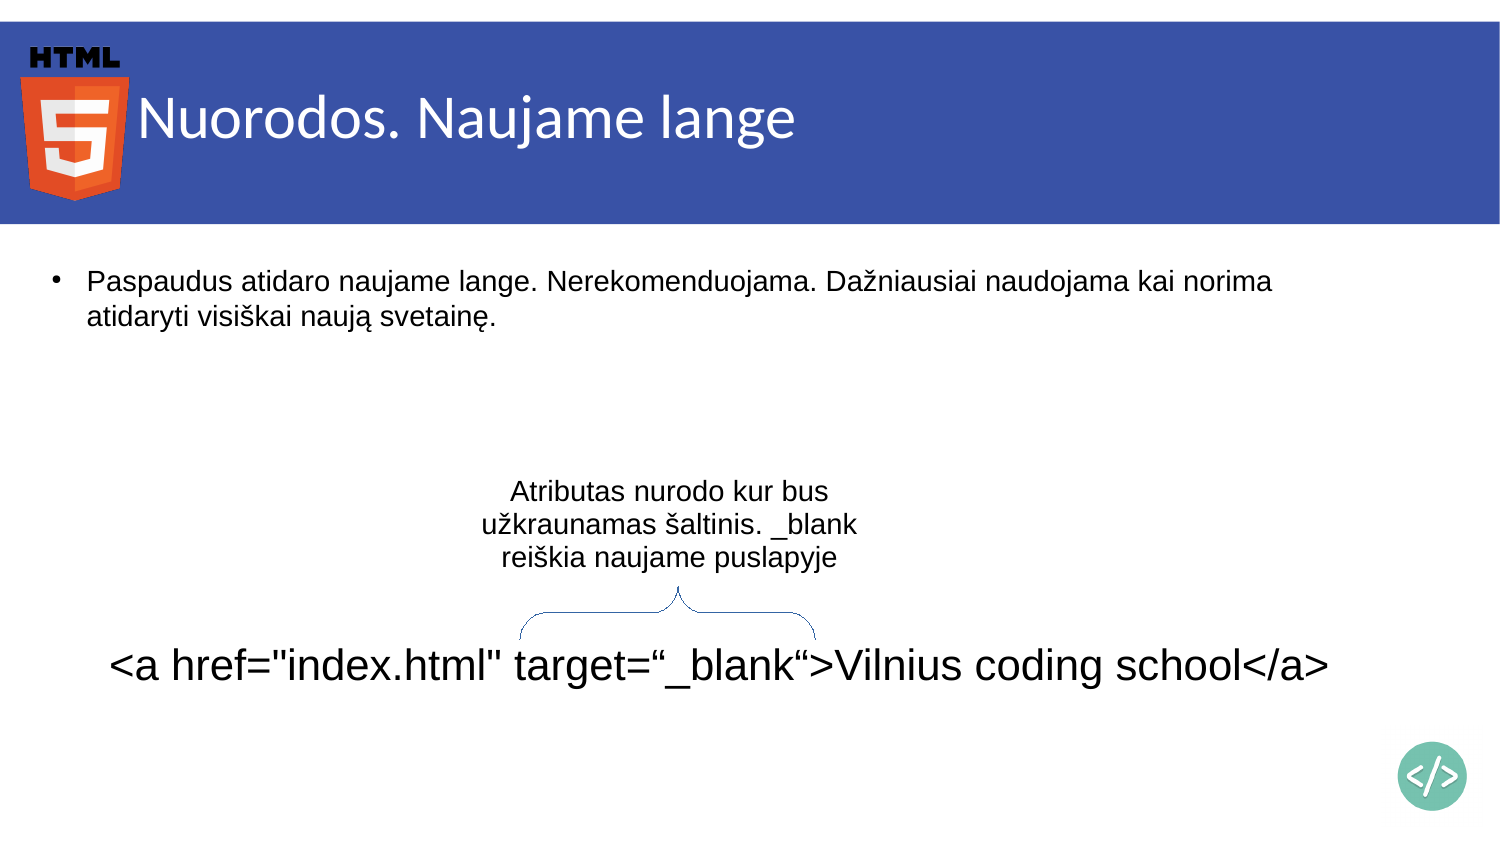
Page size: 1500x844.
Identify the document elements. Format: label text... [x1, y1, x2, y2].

text_box Paspaudus atidaro naujame lange. Nerekomenduojama. Dažniausiai naudojama kai norima atidaryti visiškai naują svetainę. [36, 247, 1389, 789]
text_box <a href="index.html" target=“_blank“>Vilnius coding school</a> [94, 633, 1346, 697]
text_box Atributas nurodo kur bus užkraunamas šaltinis. _blank reiškia naujame puslapyje [466, 468, 898, 594]
picture [1381, 725, 1483, 827]
picture [20, 46, 130, 201]
title Nuorodos. Naujame lange [122, 72, 1500, 167]
